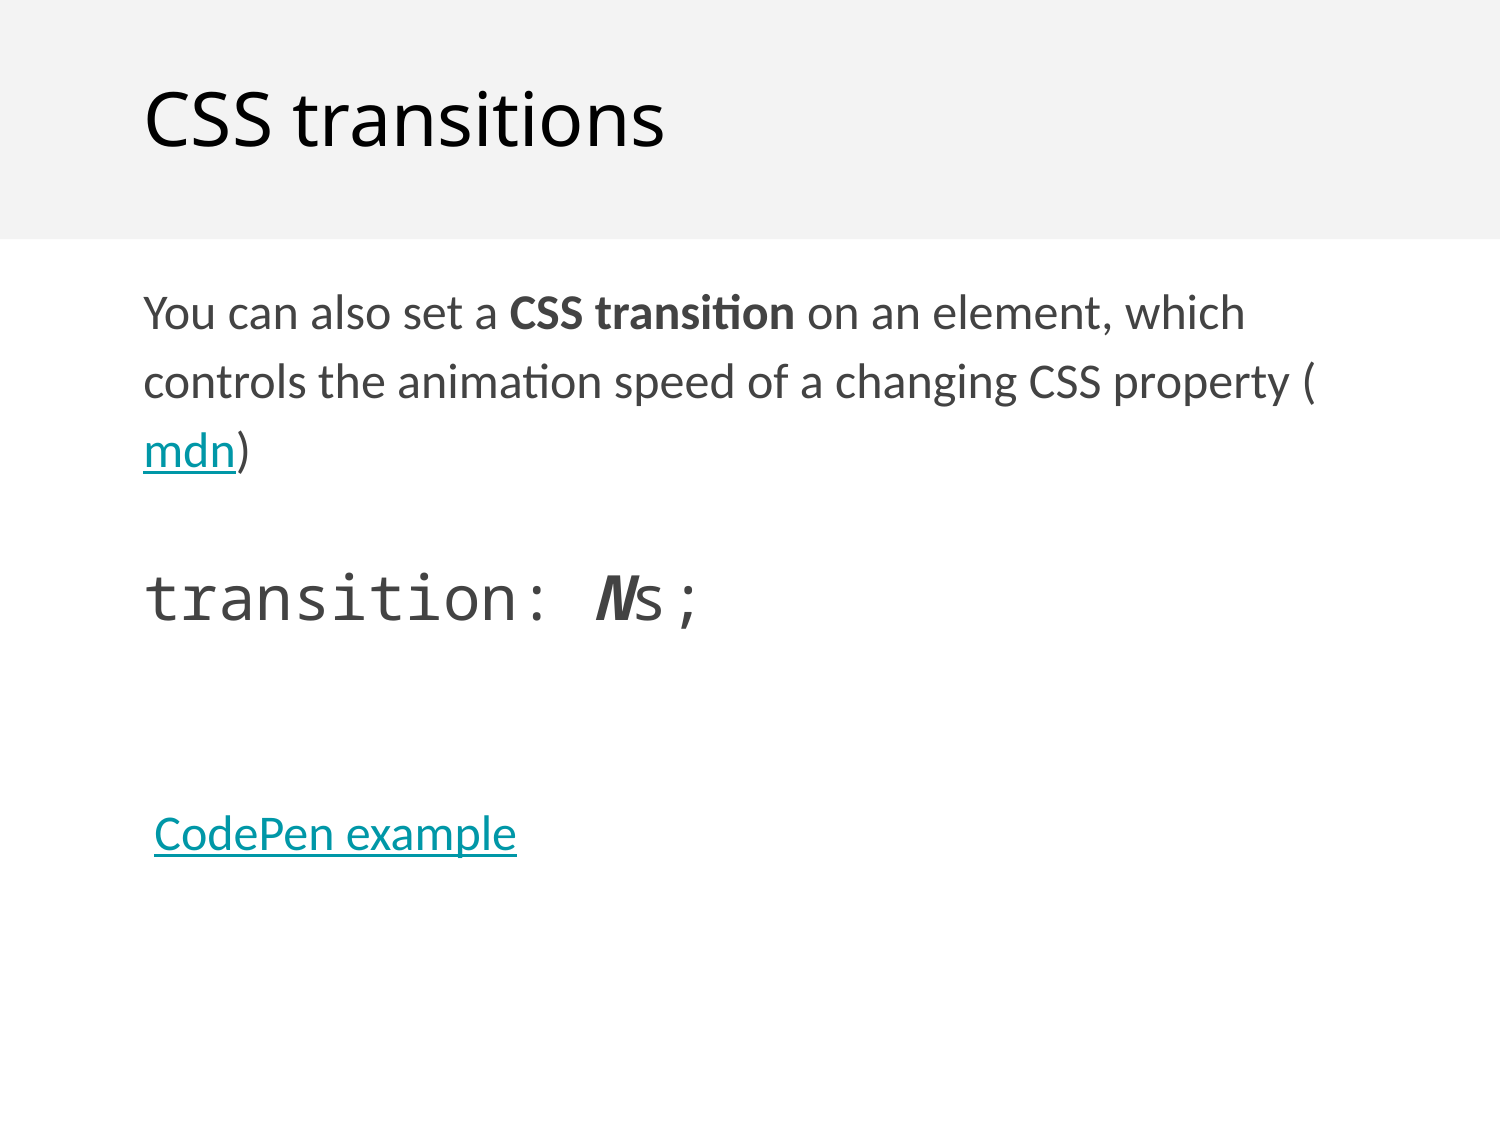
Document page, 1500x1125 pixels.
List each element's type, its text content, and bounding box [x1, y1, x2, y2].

list You can also set a CSS transition on an element, which controls the animation speed of a changing CSS property (mdn) transition: Ns; [128, 255, 1372, 713]
text_box CodePen example [139, 785, 1321, 989]
title CSS transitions [128, 56, 1372, 183]
